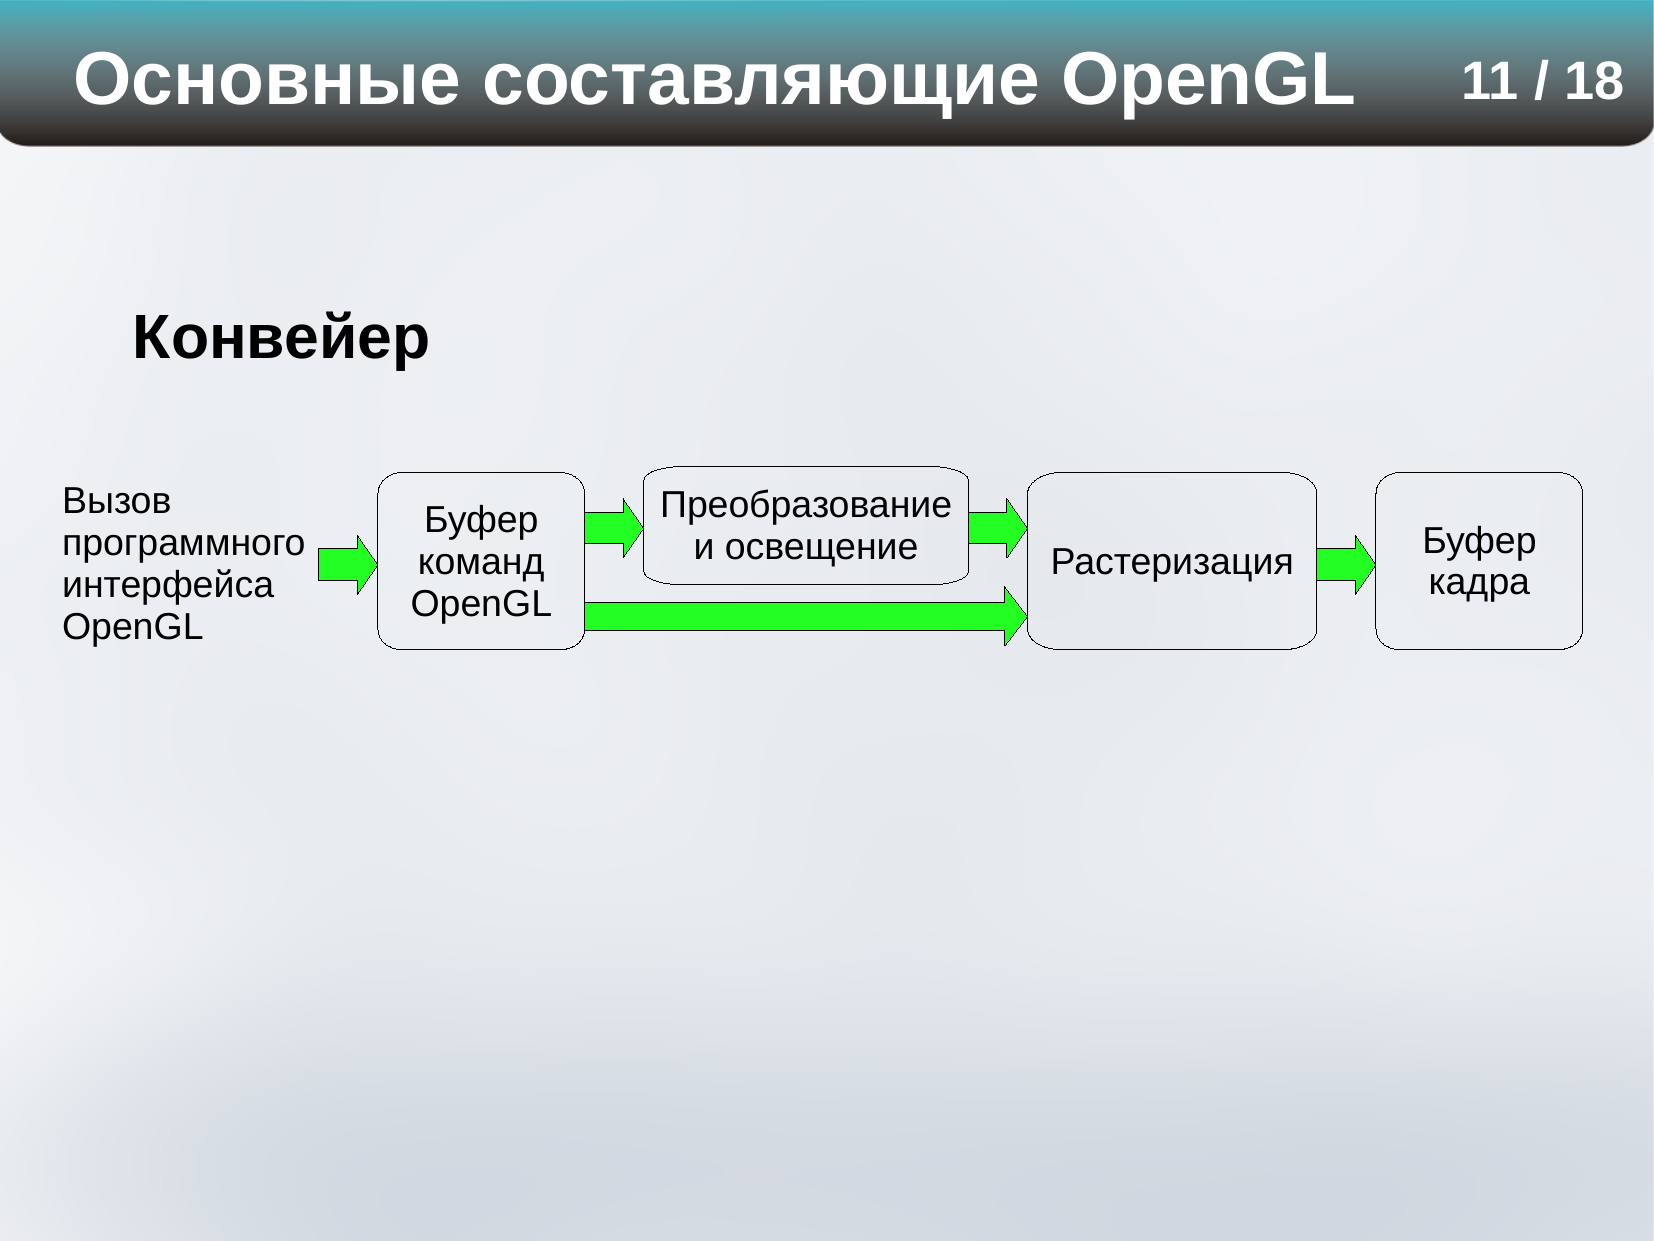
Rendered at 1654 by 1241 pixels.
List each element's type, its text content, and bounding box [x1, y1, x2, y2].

text_box Буфер команд OpenGL [377, 472, 585, 650]
text_box [318, 535, 378, 595]
text_box Конвейер [118, 259, 1595, 345]
text_box [1316, 535, 1376, 595]
text_box <номер> / 18 [1446, 42, 1654, 179]
text_box Преобразование и освещение [643, 466, 969, 585]
text_box Растеризация [1027, 472, 1317, 650]
picture [0, 0, 1654, 1241]
text_box [584, 586, 1028, 646]
text_box Вызов программного интерфейса OpenGL [47, 472, 325, 656]
text_box Основные составляющие OpenGL [59, 29, 1418, 129]
text_box [584, 498, 644, 558]
text_box [968, 498, 1028, 558]
text_box Буфер кадра [1375, 472, 1583, 650]
